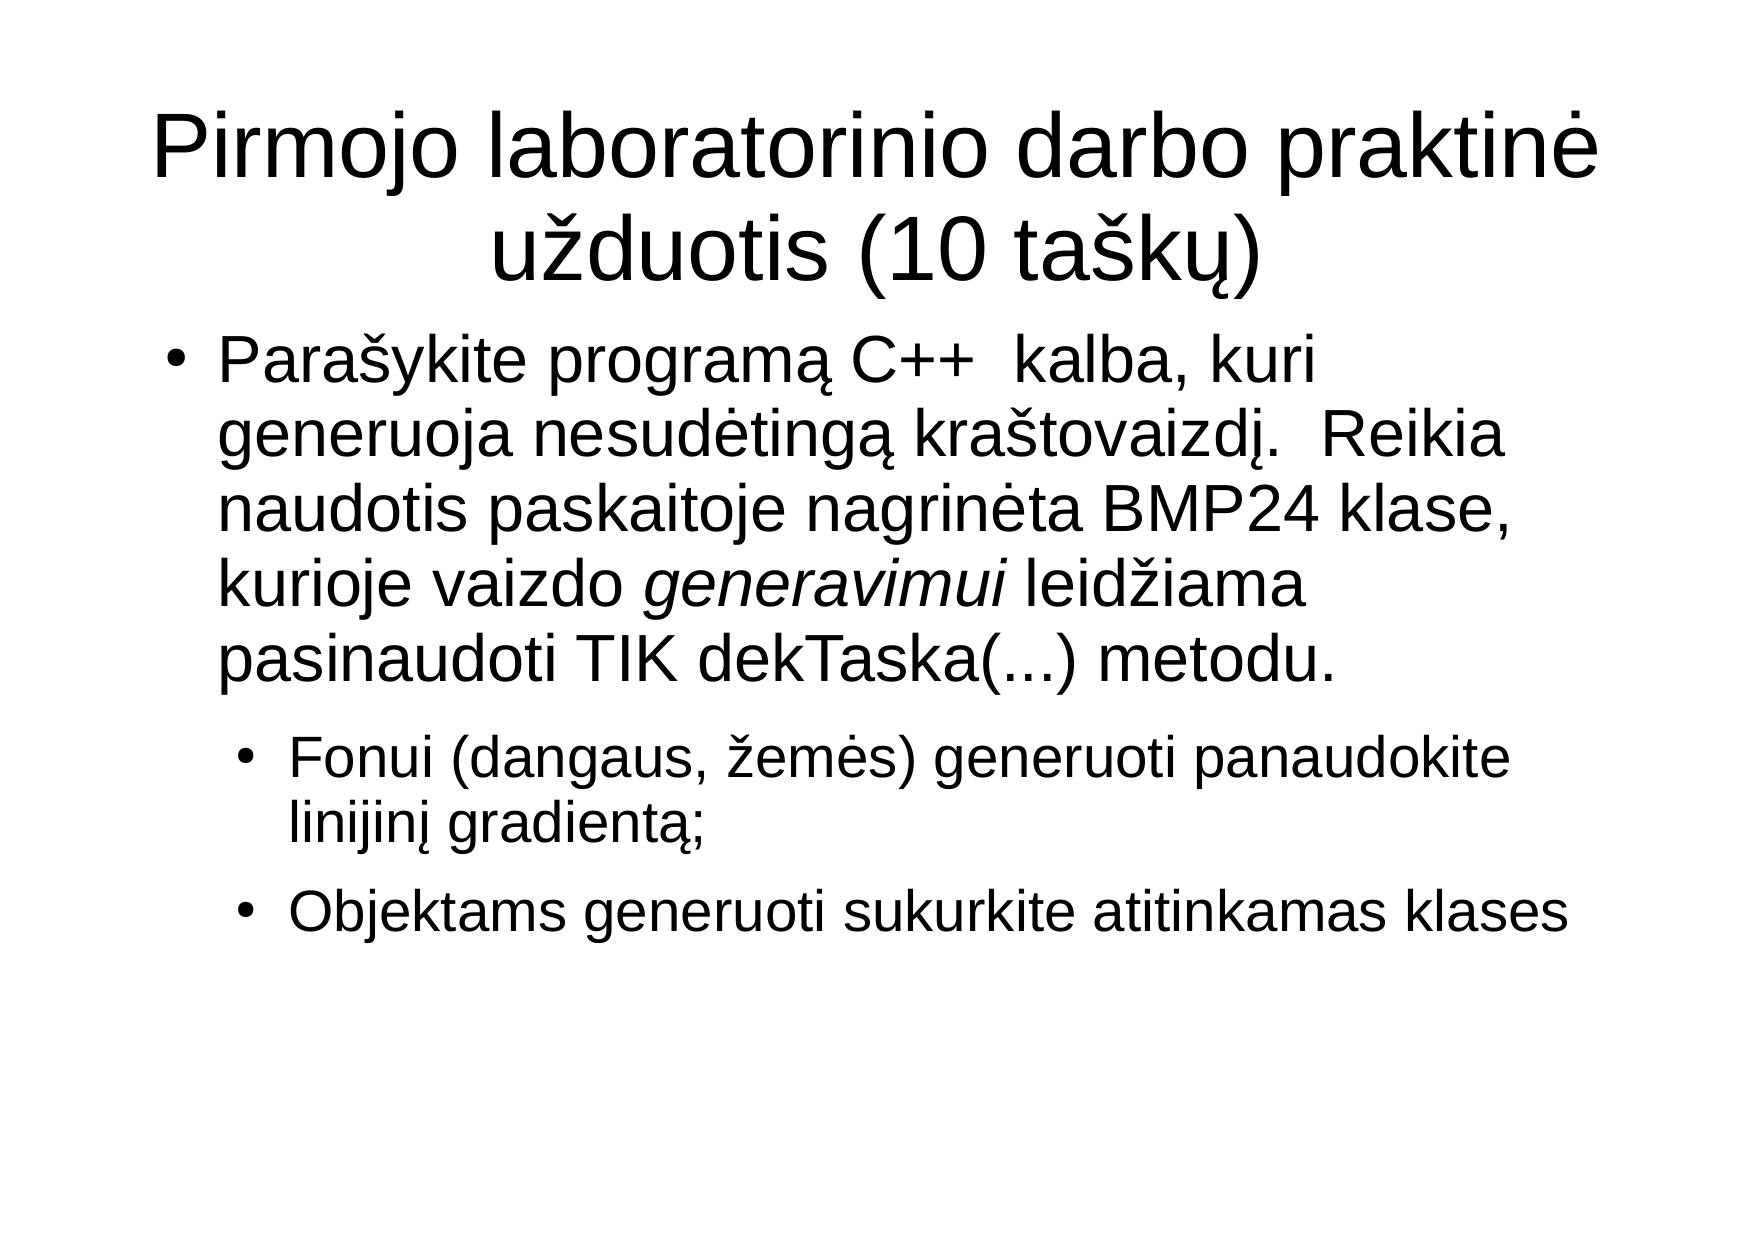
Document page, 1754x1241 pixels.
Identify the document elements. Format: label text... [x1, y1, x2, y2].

title Pirmojo laboratorinio darbo praktinė užduotis (10 taškų) [140, 94, 1614, 301]
list Parašykite programą C++ kalba, kuri generuoja nesudėtingą kraštovaizdį. Reikia naudotis paskaitoje nagrinėta BMP24 klase, kurioje vaizdo generavimui leidžiama pasinaudoti TIK dekTaska(...) metodu. Fonui (dangaus, žemės) generuoti panaudokite linijinį gradientą; Objektams generuoti sukurkite atitinkamas klases [146, 321, 1619, 1048]
